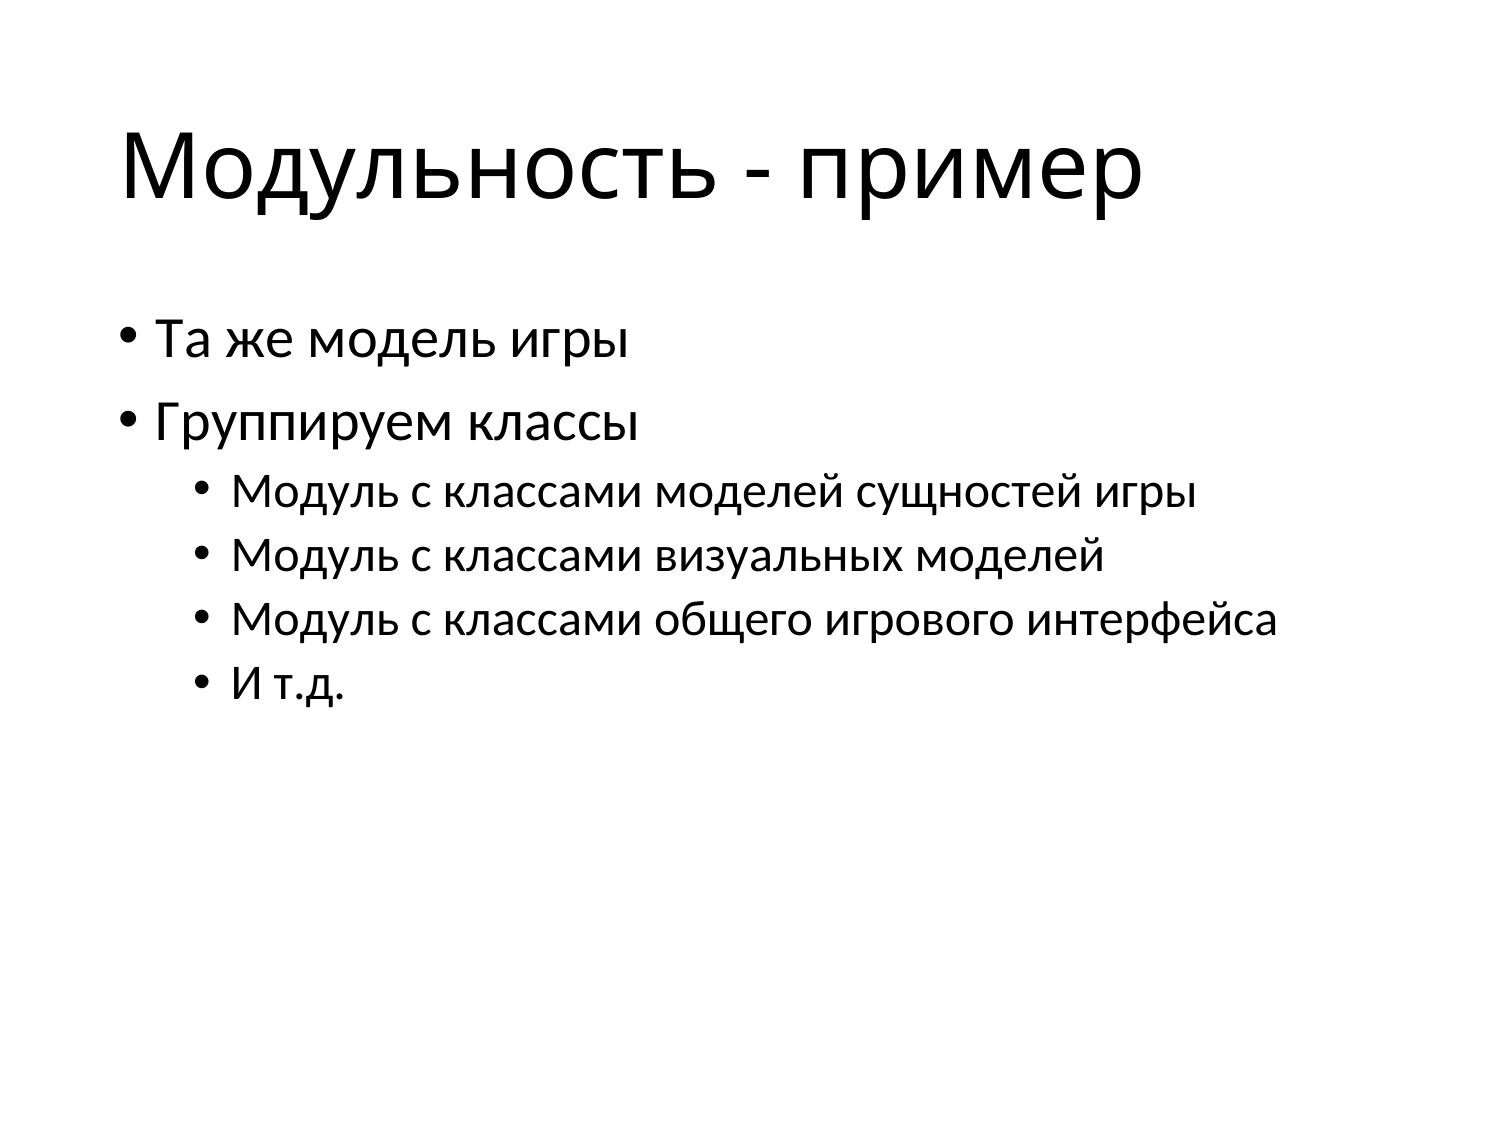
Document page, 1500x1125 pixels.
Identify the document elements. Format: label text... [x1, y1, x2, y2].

title Модульность - пример [103, 59, 1397, 278]
list Та же модель игры Группируем классы Модуль с классами моделей сущностей игры Модуль с классами визуальных моделей Модуль с классами общего игрового интерфейса И т.д. [103, 299, 1397, 1014]
